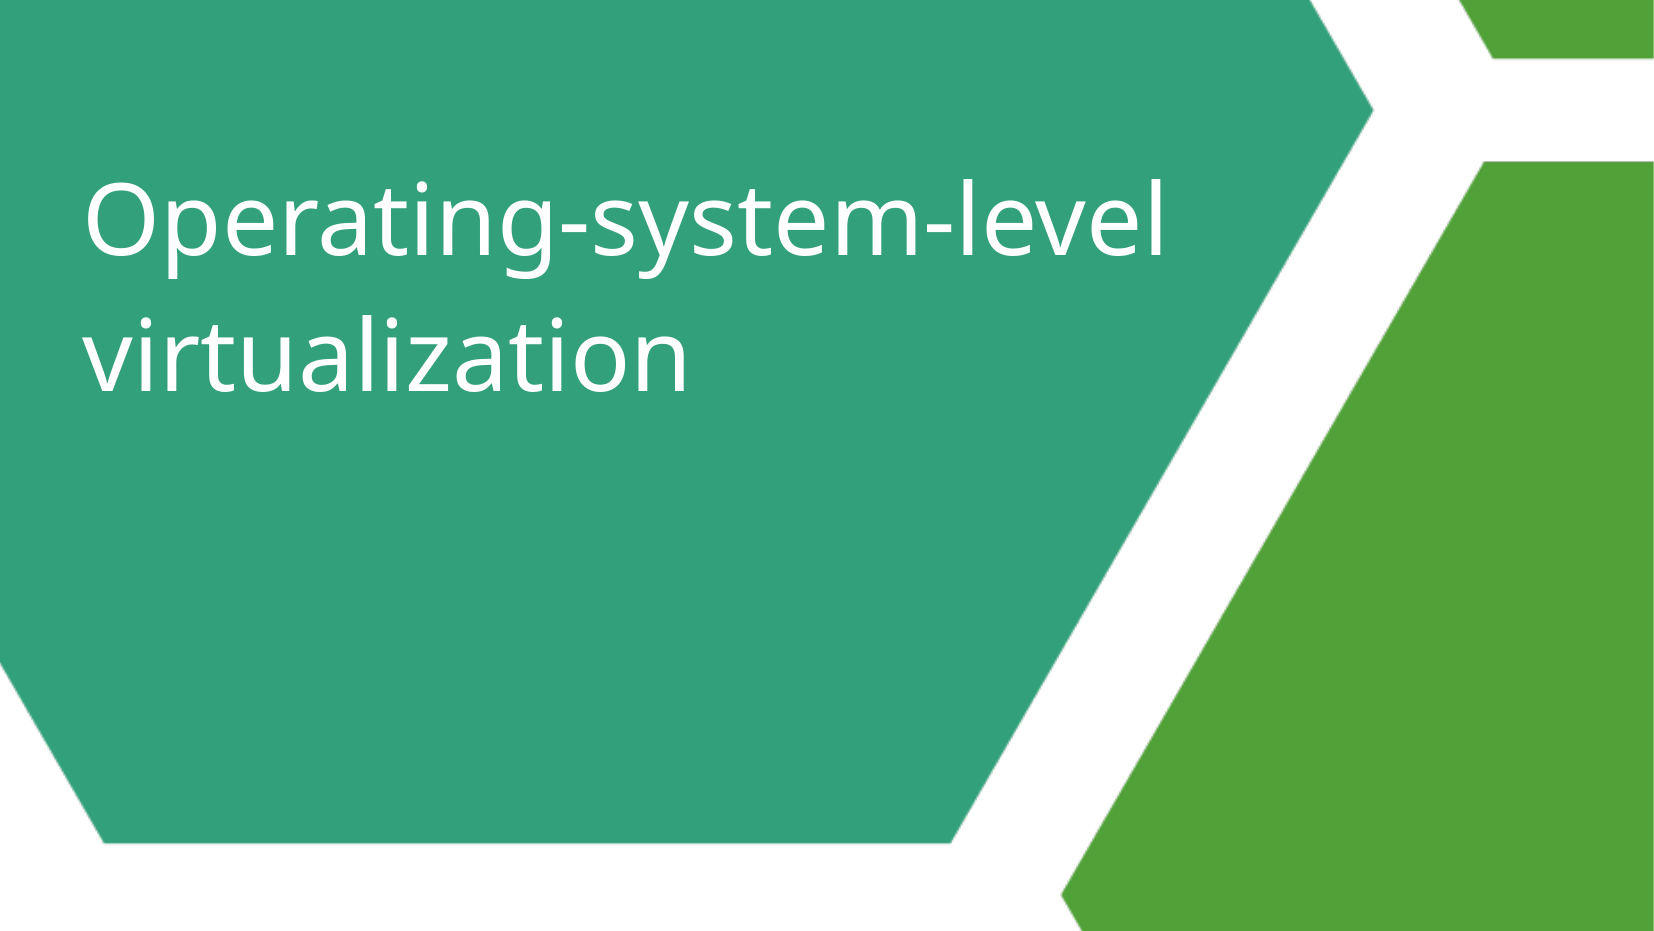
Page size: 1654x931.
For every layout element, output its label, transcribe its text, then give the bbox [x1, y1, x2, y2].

title Operating-system-level virtualization [82, 163, 1218, 542]
picture [0, 0, 1654, 931]
